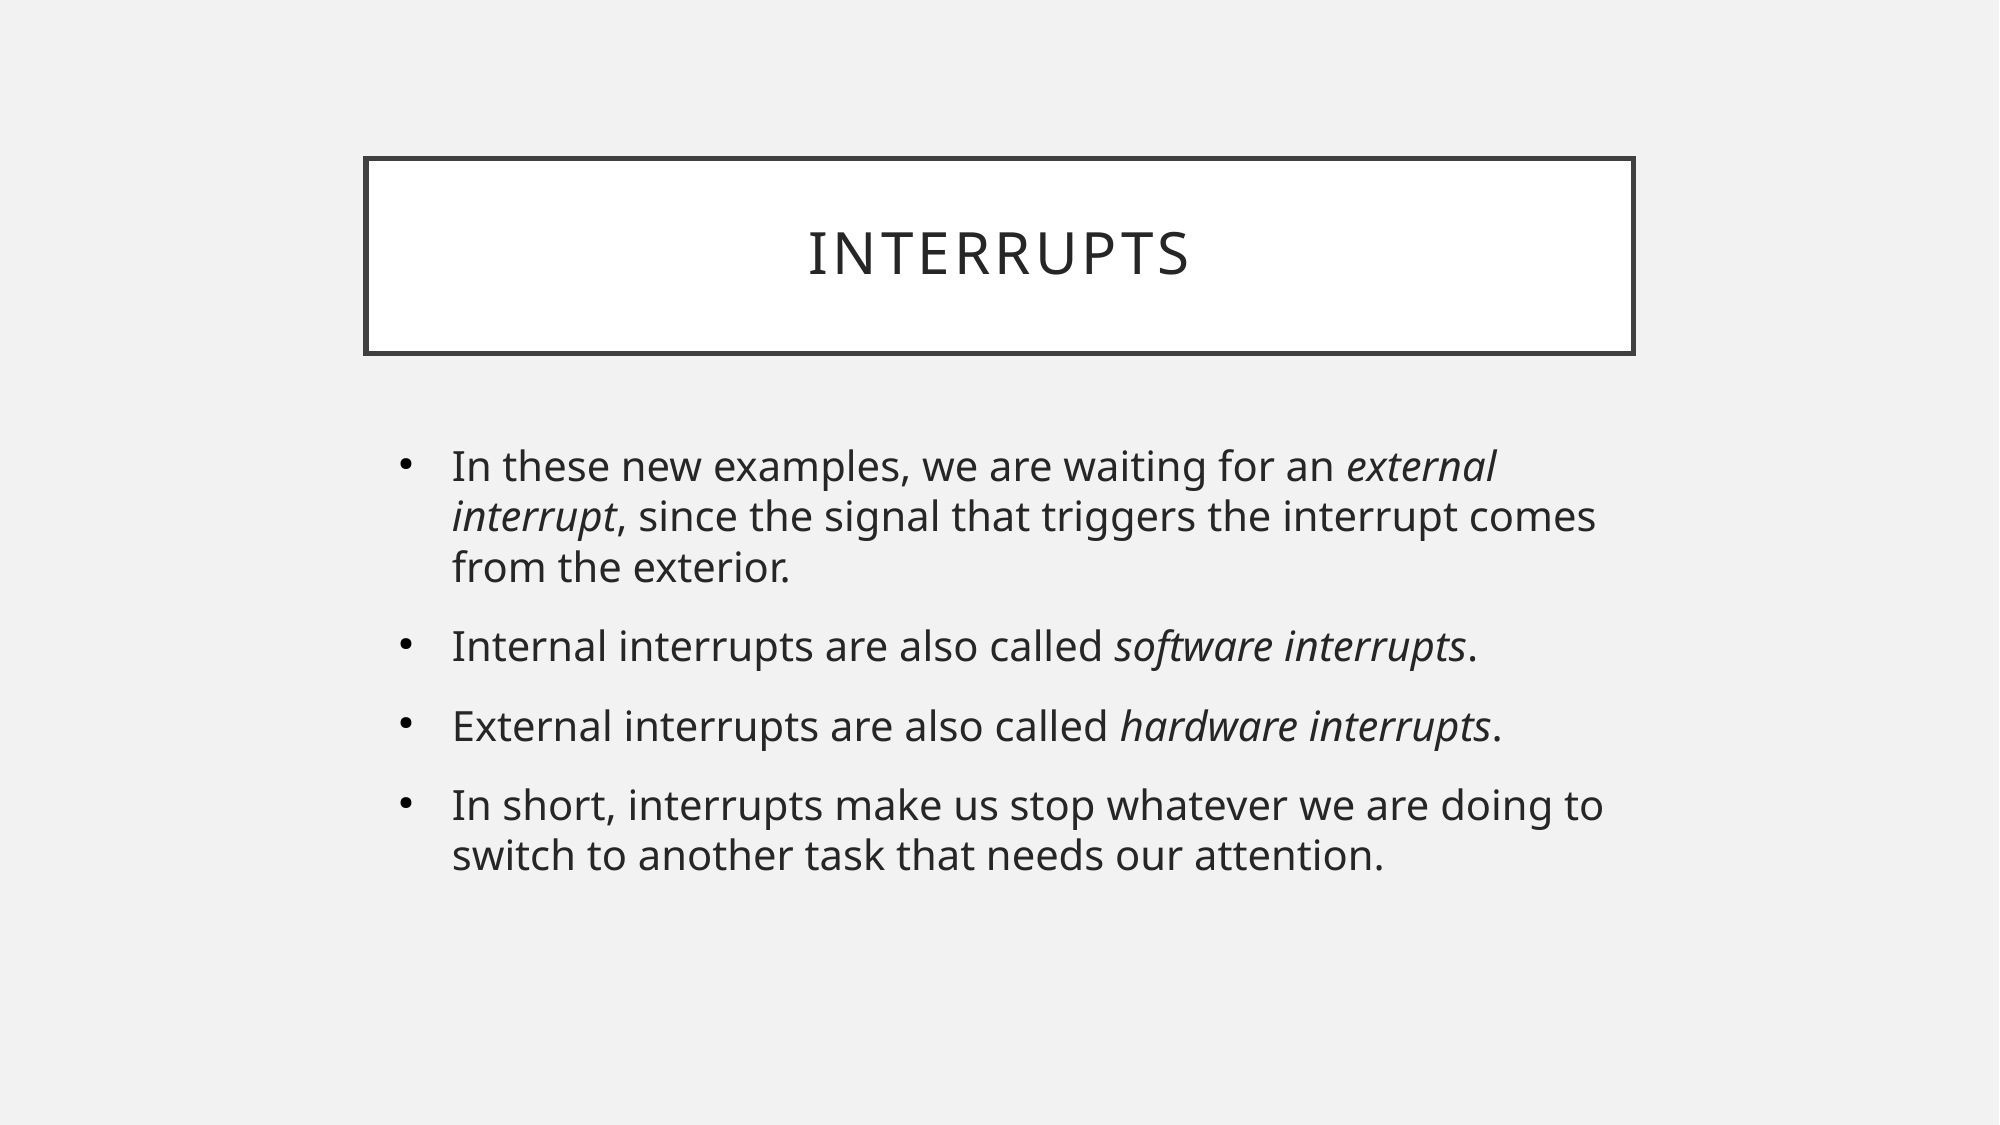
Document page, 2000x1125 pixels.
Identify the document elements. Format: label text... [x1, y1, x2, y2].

list In these new examples, we are waiting for an external interrupt, since the signal that triggers the interrupt comes from the exterior. Internal interrupts are also called software interrupts. External interrupts are also called hardware interrupts. In short, interrupts make us stop whatever we are doing to switch to another task that needs our attention. [365, 432, 1634, 942]
title Interrupts [365, 158, 1634, 354]
